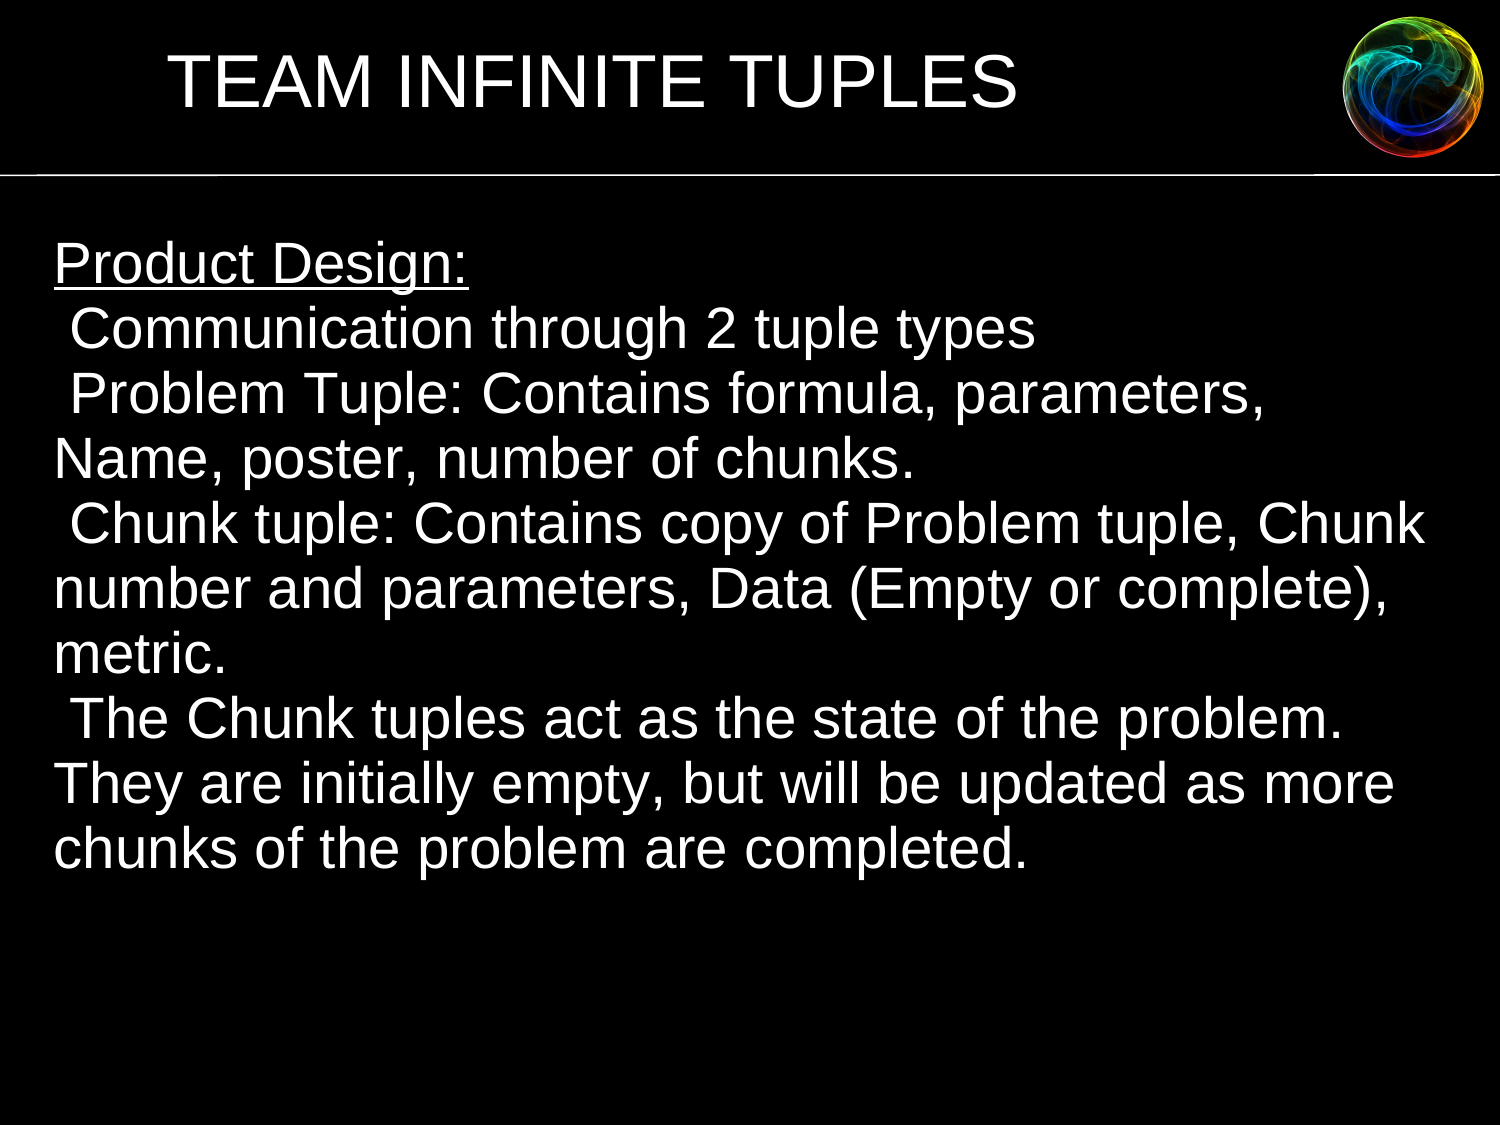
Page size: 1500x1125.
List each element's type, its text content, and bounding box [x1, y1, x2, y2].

text_box TEAM INFINITE TUPLES [0, 37, 1188, 131]
picture [1325, 0, 1500, 174]
text_box Product Design: Communication through 2 tuple types Problem Tuple: Contains formula, parameters, Name, poster, number of chunks. Chunk tuple: Contains copy of Problem tuple, Chunk number and parameters, Data (Empty or complete), metric. The Chunk tuples act as the state of the problem. They are initially empty, but will be updated as more chunks of the problem are completed. [39, 223, 1463, 1051]
